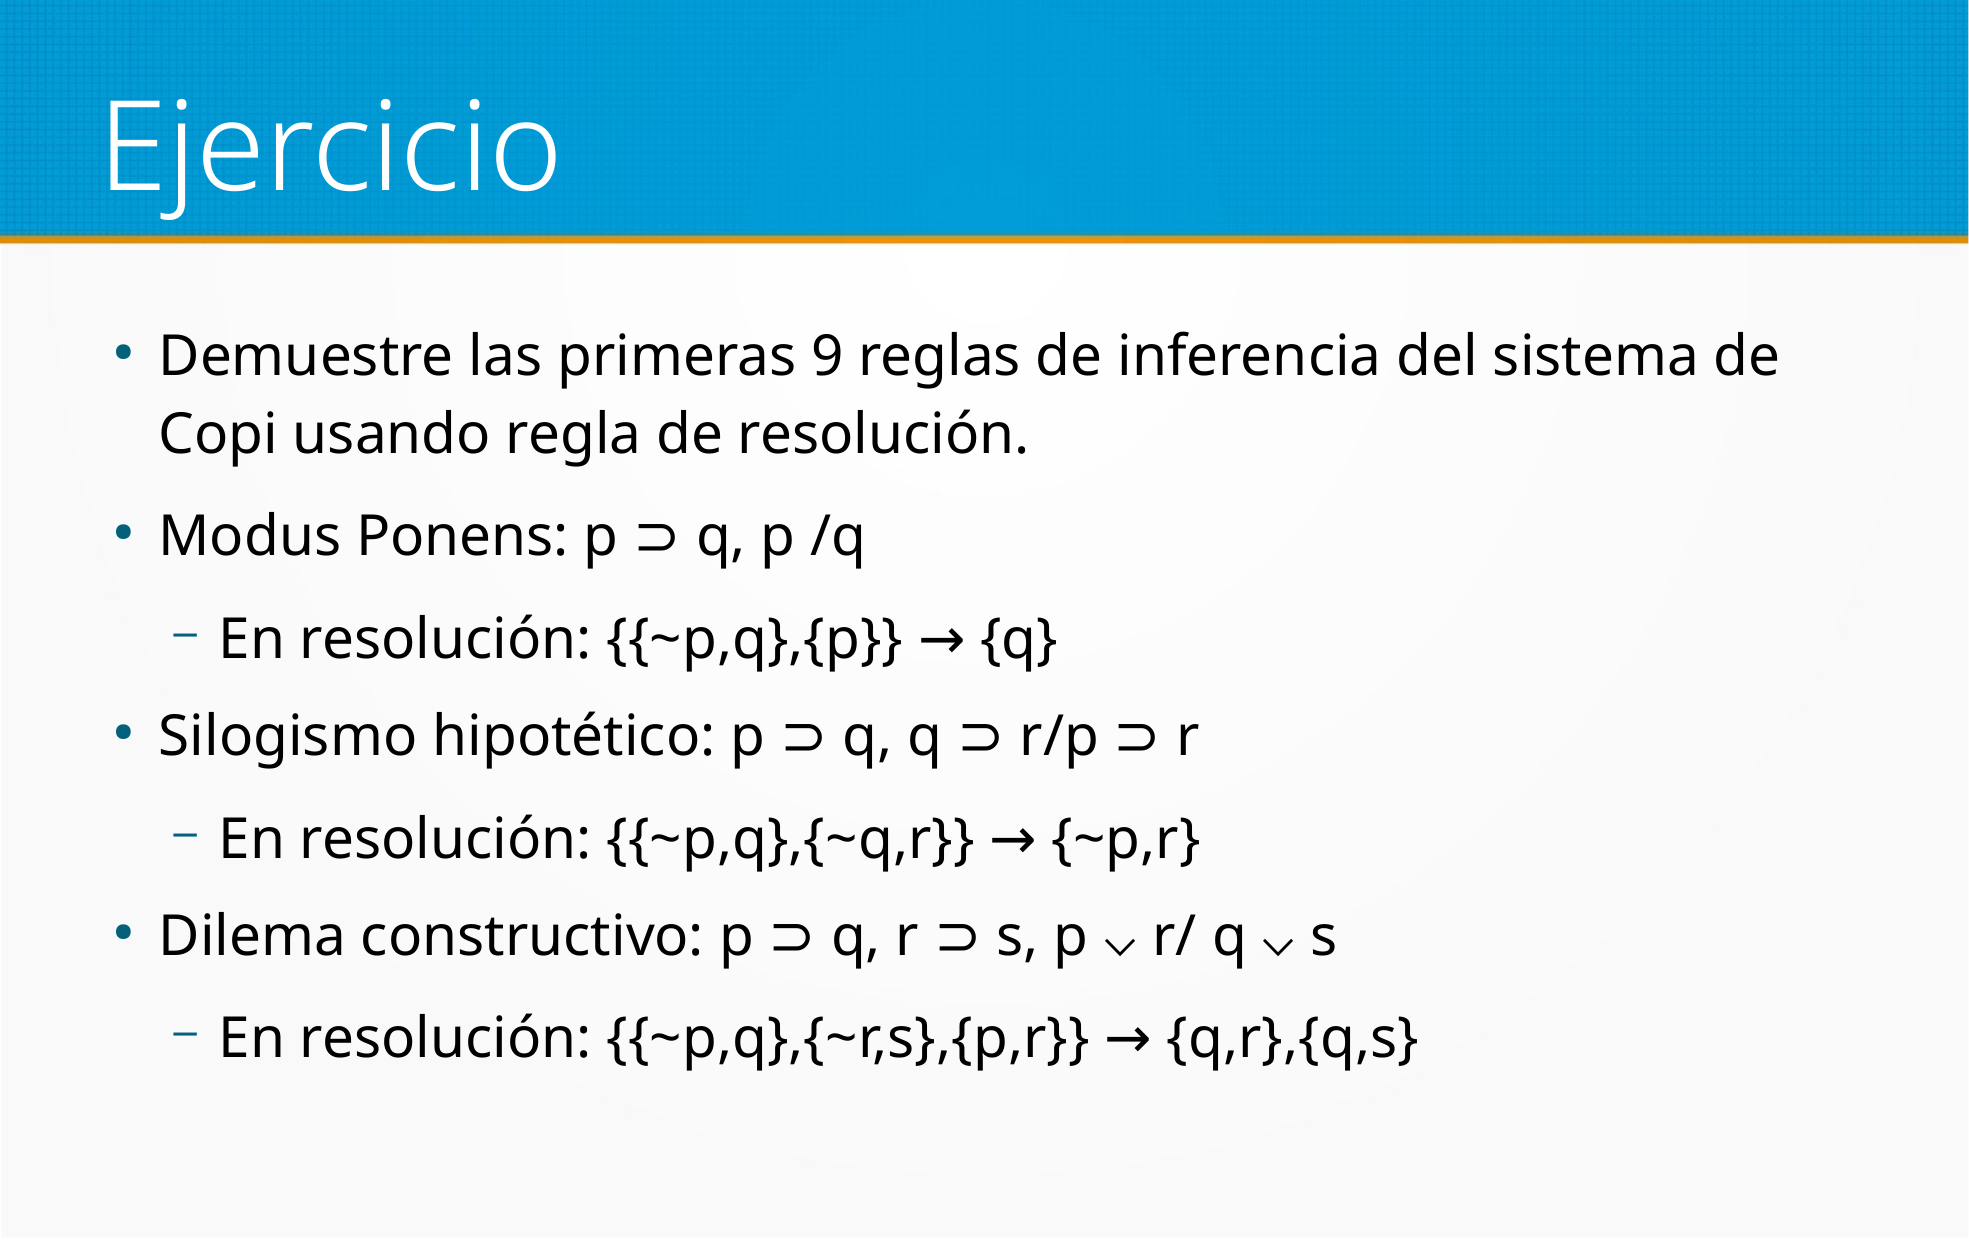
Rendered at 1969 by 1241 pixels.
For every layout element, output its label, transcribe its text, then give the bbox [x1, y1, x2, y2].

picture [0, 233, 1969, 1241]
title Ejercicio [98, 19, 1870, 227]
list Demuestre las primeras 9 reglas de inferencia del sistema de Copi usando regla de resolución. Modus Ponens: p ⊃ q, p /q En resolución: {{~p,q},{p}} → {q} Silogismo hipotético: p ⊃ q, q ⊃ r/p ⊃ r En resolución: {{~p,q},{~q,r}} → {~p,r} Dilema constructivo: p ⊃ q, r ⊃ s, p ⌵ r/ q ⌵ s En resolución: {{~p,q},{~r,s},{p,r}} → {q,r},{q,s} [98, 315, 1861, 1081]
